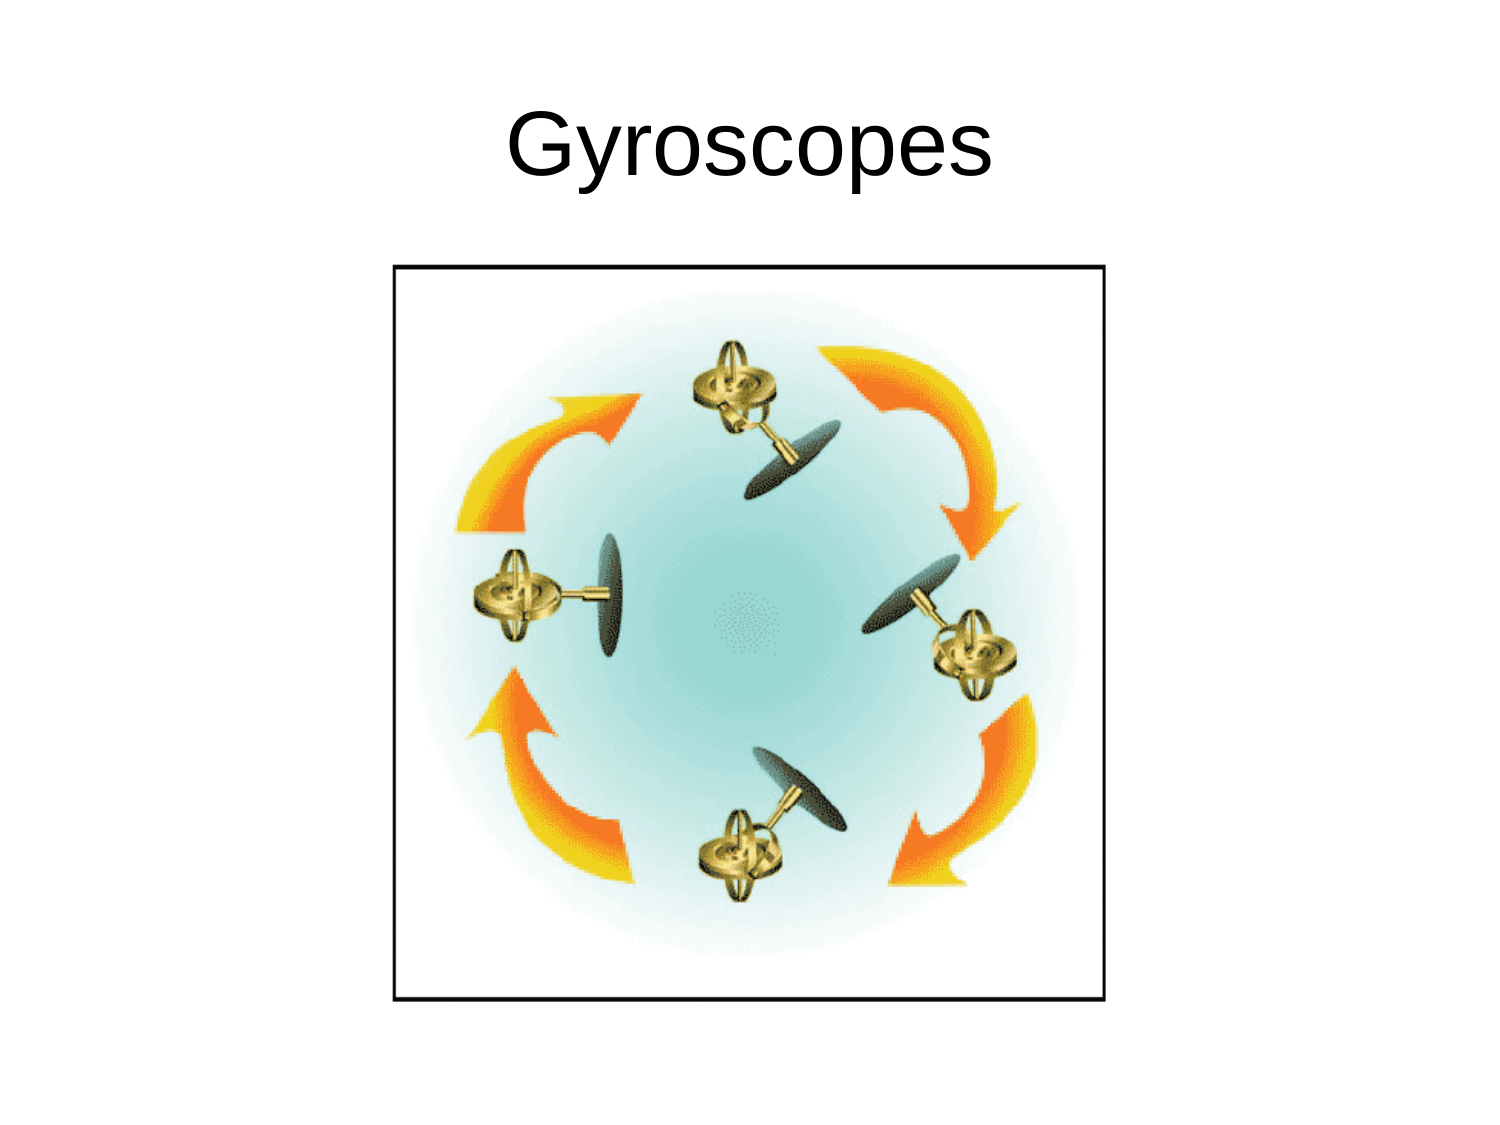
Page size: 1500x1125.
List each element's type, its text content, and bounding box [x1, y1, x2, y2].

text_box [390, 262, 1109, 1006]
title Gyroscopes [75, 45, 1426, 233]
